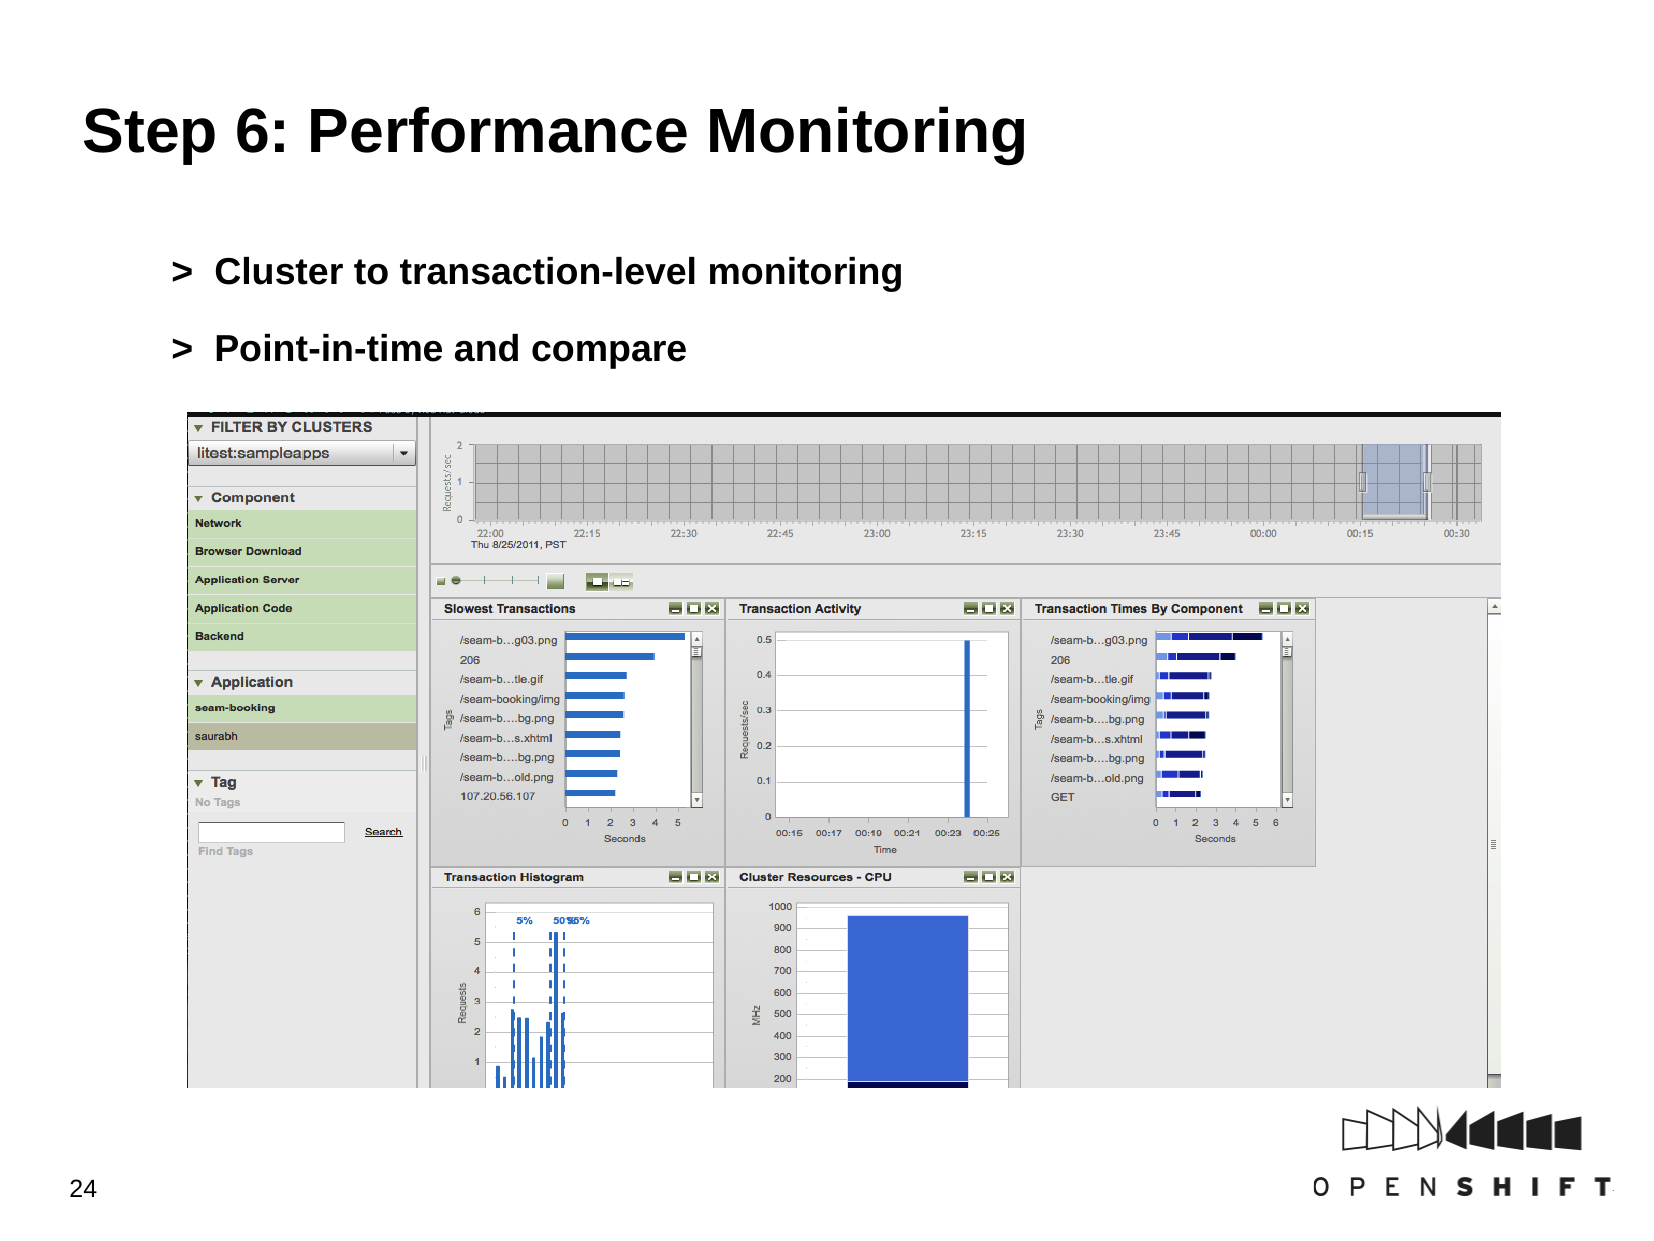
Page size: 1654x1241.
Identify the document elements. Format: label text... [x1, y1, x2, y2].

picture [1313, 1104, 1614, 1200]
picture [187, 412, 1501, 1088]
title Step 6: Performance Monitoring [82, 37, 1571, 226]
text_box > Point-in-time and compare [156, 319, 703, 377]
text_box > Cluster to transaction-level monitoring [156, 243, 920, 301]
